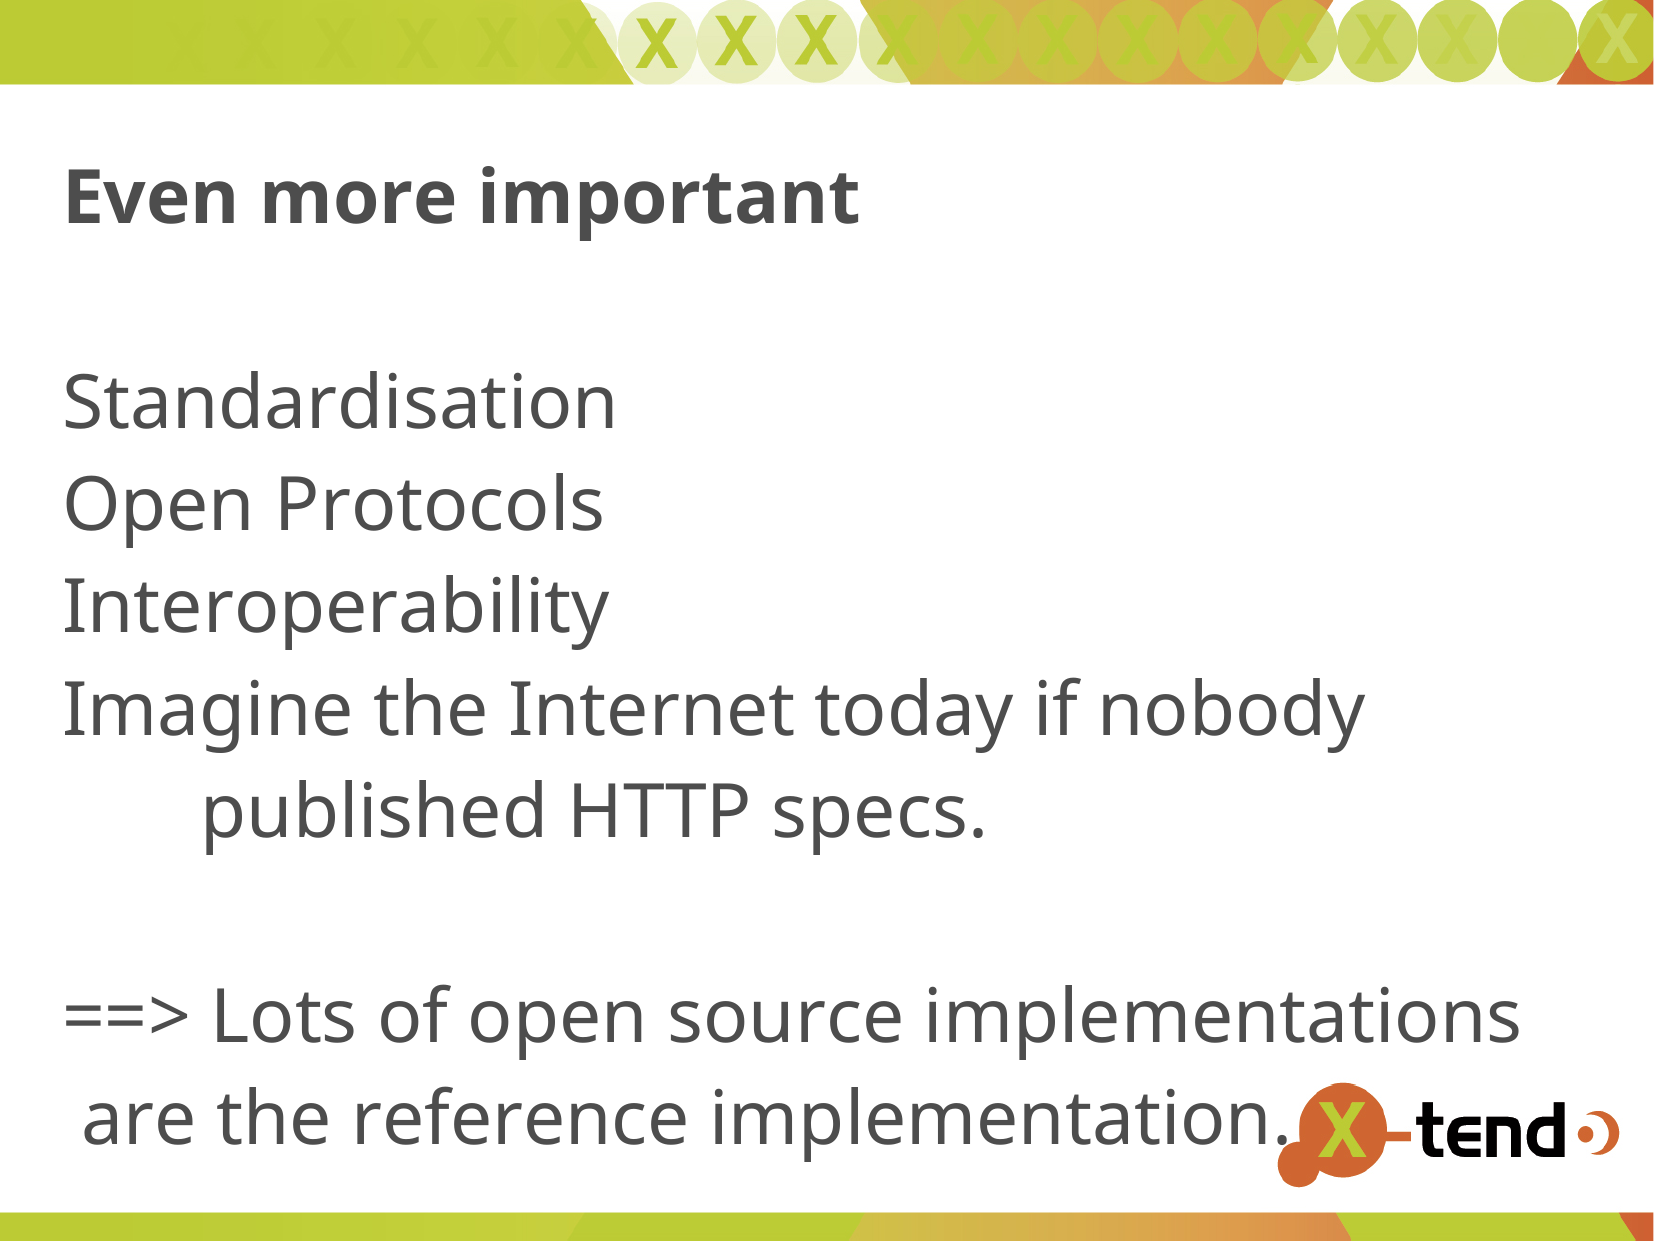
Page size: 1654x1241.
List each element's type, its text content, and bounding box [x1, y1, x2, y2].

text_box Even more important Standardisation Open Protocols Interoperability Imagine the Internet today if nobody published HTTP specs. ==> Lots of open source implementations are the reference implementation. [47, 135, 1654, 1241]
picture [0, 0, 1654, 1241]
